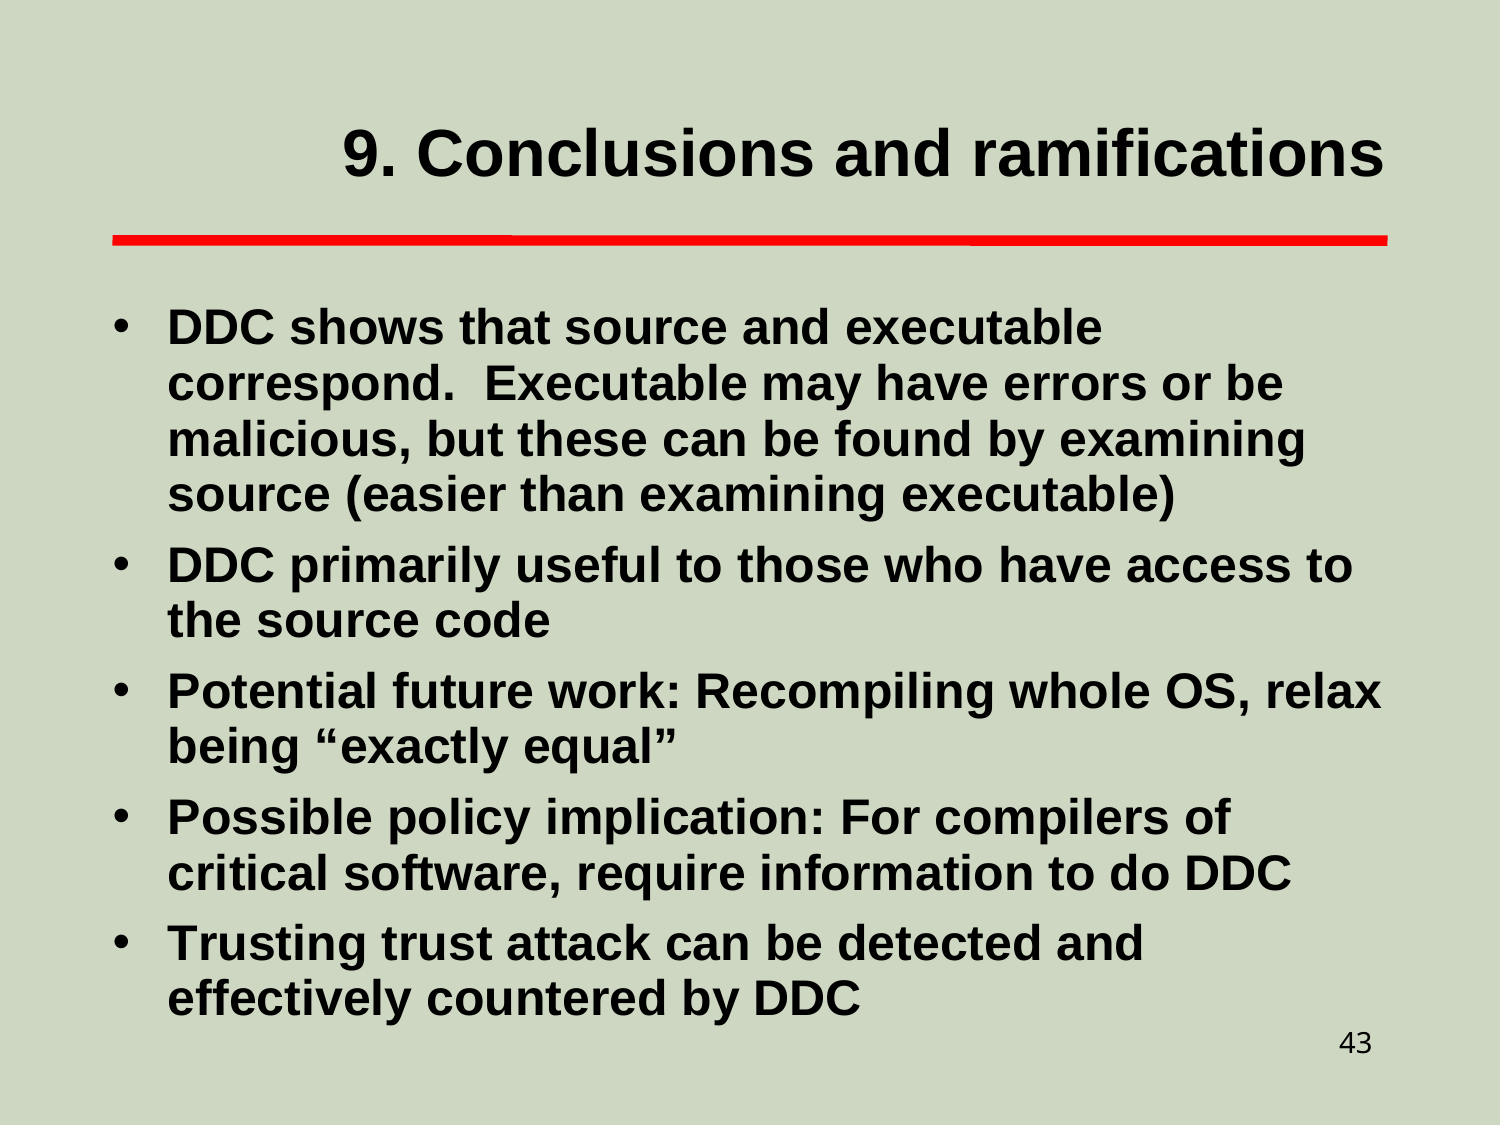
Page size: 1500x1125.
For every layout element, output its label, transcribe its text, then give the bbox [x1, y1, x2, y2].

list DDC shows that source and executable correspond. Executable may have errors or be malicious, but these can be found by examining source (easier than examining executable) DDC primarily useful to those who have access to the source code Potential future work: Recompiling whole OS, relax being “exactly equal” Possible policy implication: For compilers of critical software, require information to do DDC Trusting trust attack can be detected and effectively countered by DDC [112, 299, 1387, 1099]
title 9. Conclusions and ramifications [124, 93, 1387, 216]
